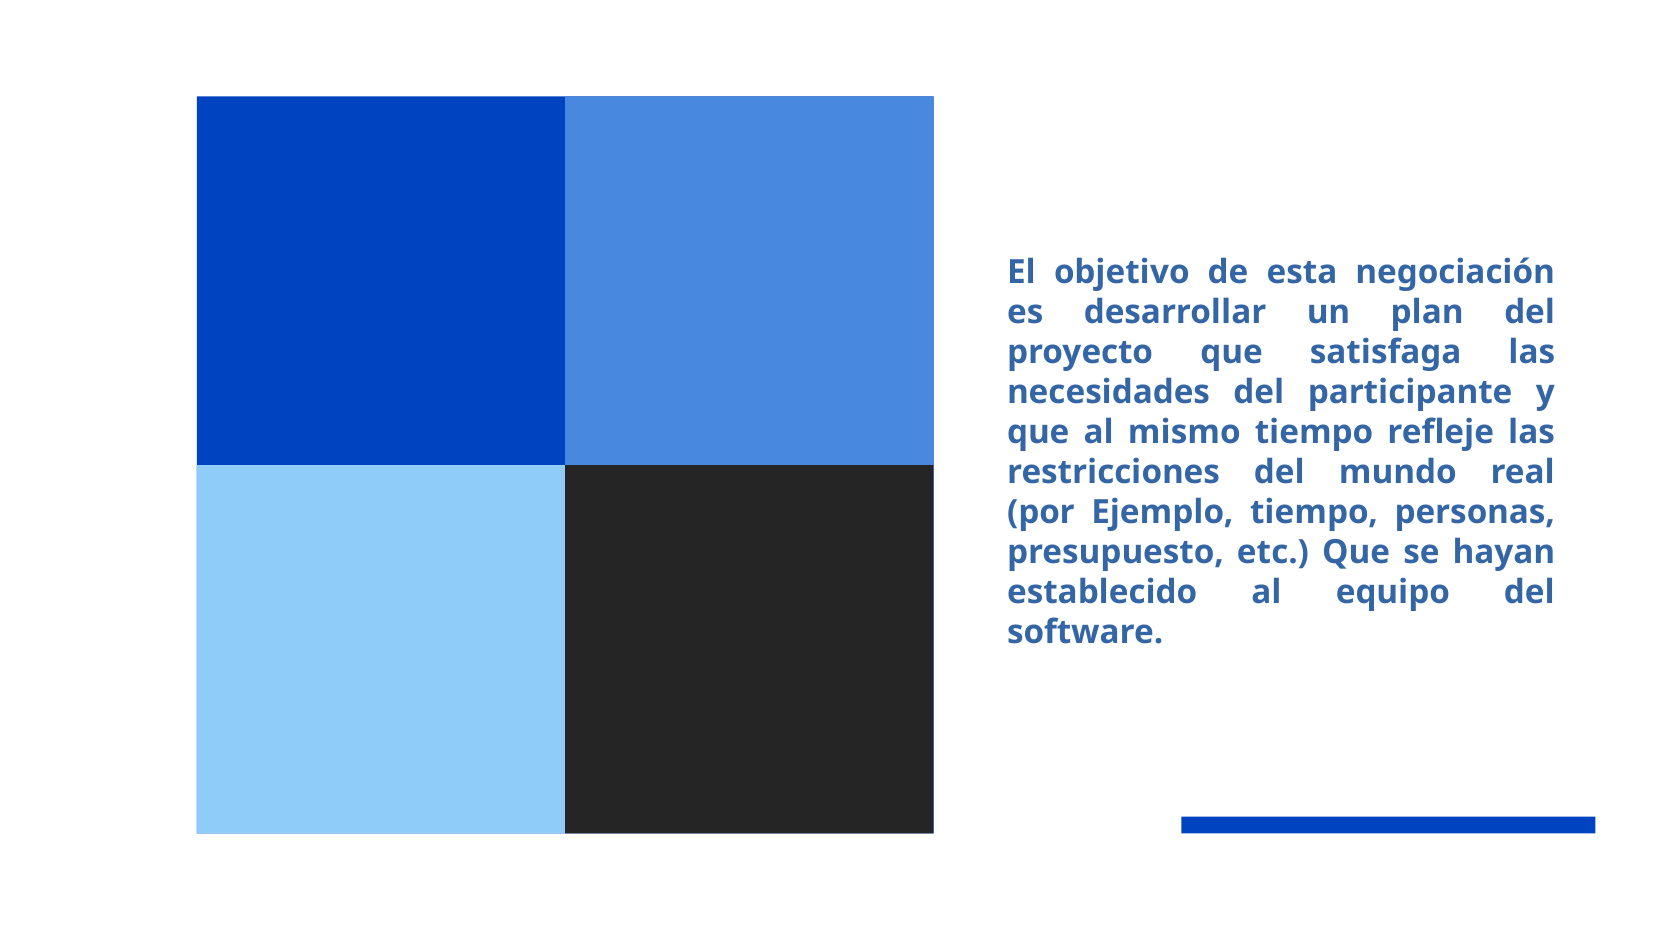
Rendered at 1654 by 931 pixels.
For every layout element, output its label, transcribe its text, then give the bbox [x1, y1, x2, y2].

text_box El objetivo de esta negociación es desarrollar un plan del proyecto que satisfaga las necesidades del participante y que al mismo tiempo refleje las restricciones del mundo real (por Ejemplo, tiempo, personas, presupuesto, etc.) Que se hayan establecido al equipo del software. [992, 120, 1571, 780]
